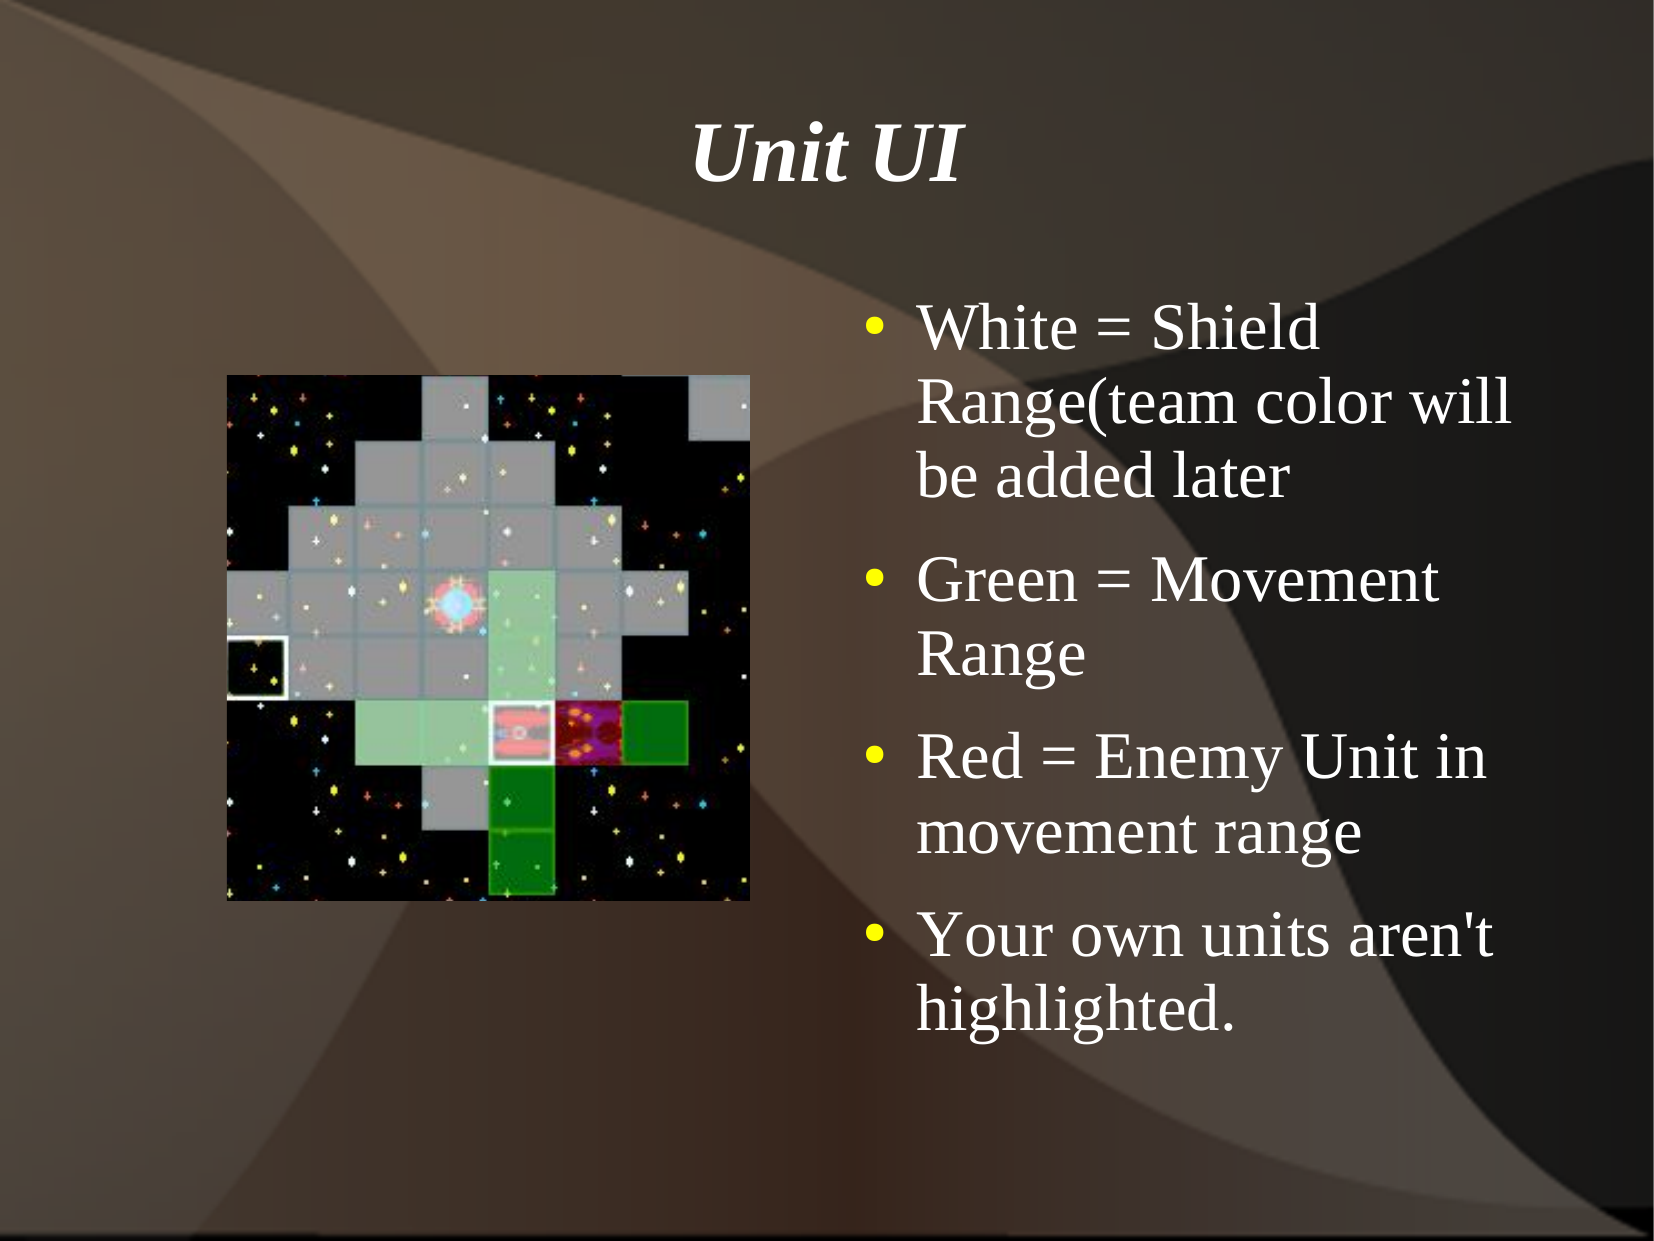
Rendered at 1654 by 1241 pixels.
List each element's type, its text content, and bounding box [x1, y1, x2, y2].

list White = Shield Range(team color will be added later Green = Movement Range Red = Enemy Unit in movement range Your own units aren't highlighted. [845, 290, 1572, 1109]
picture [0, 0, 1654, 1241]
title Unit UI [82, 49, 1571, 257]
